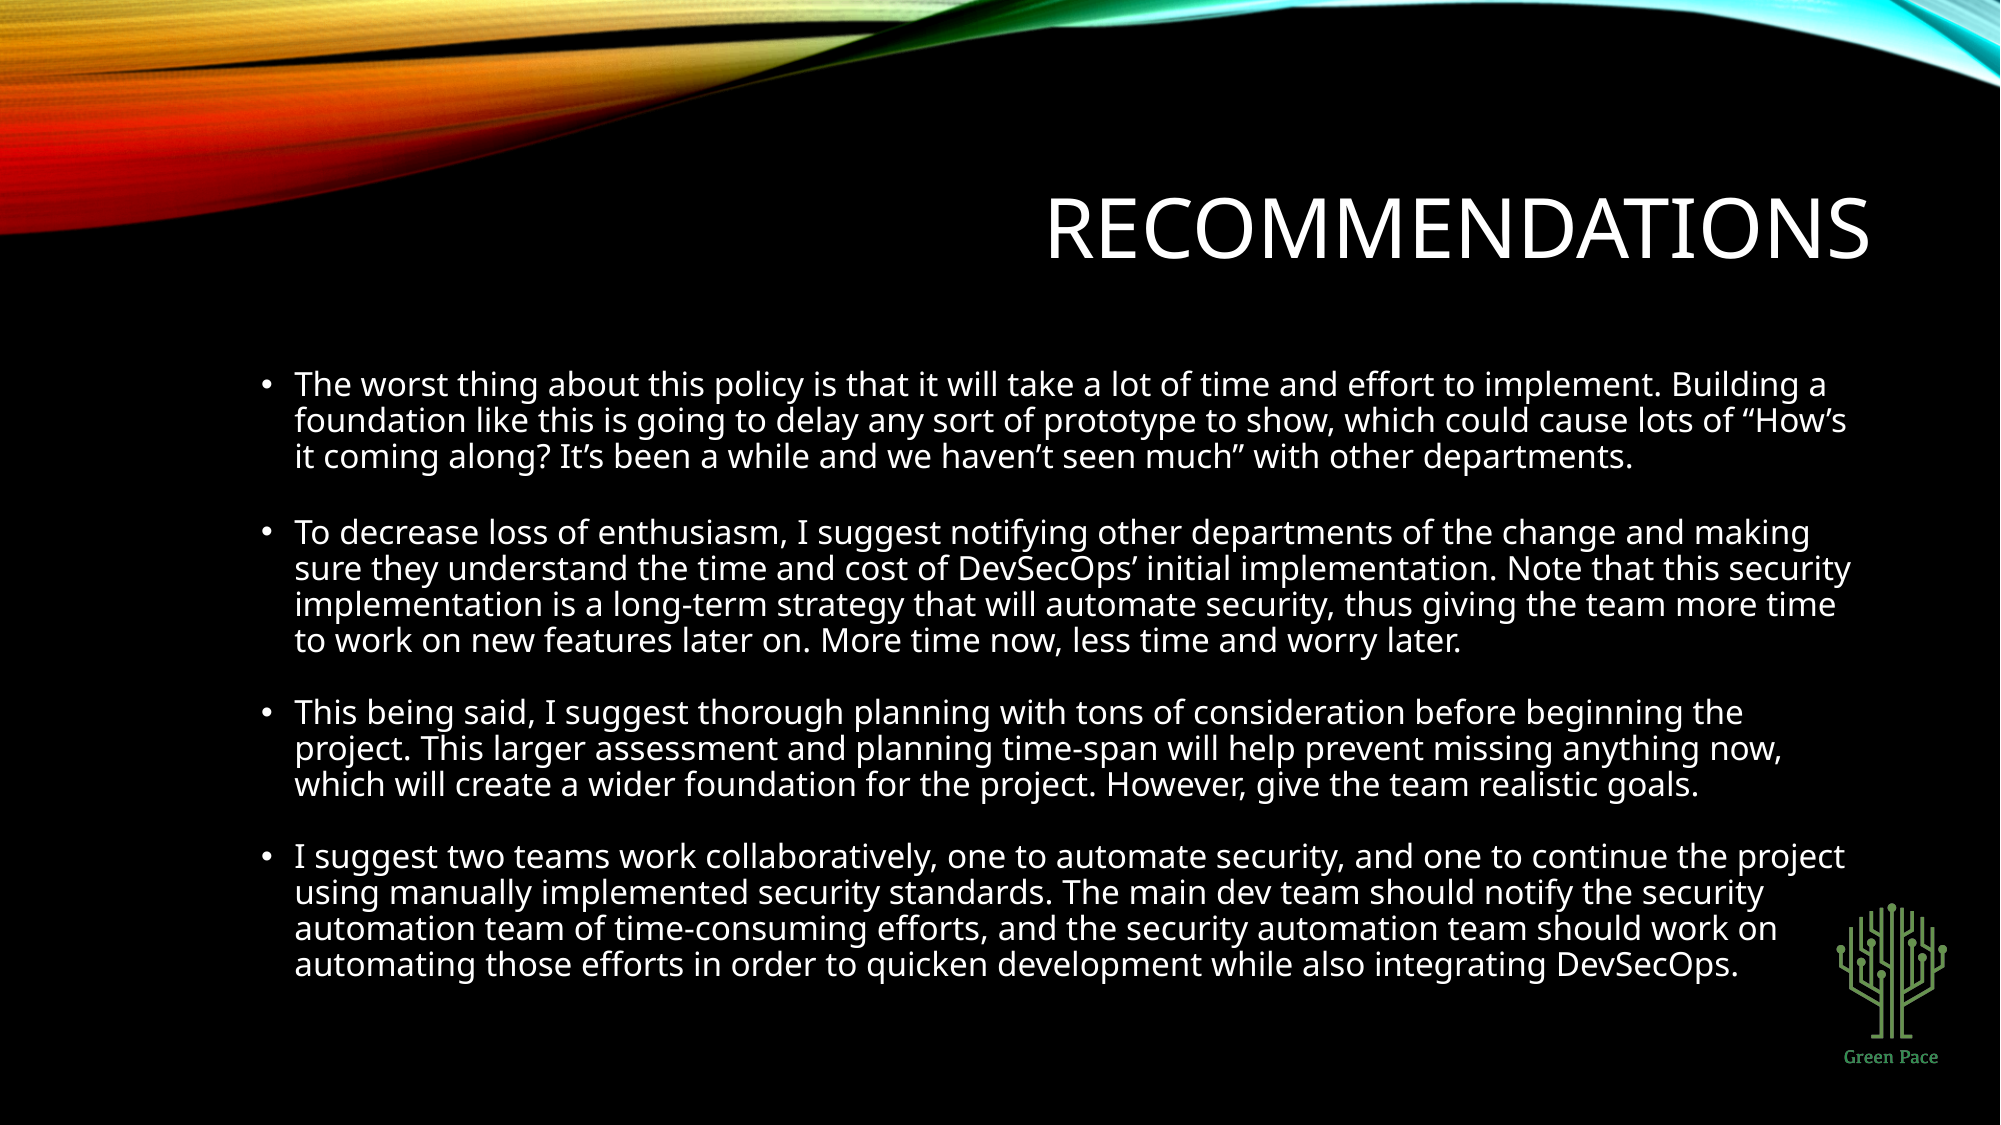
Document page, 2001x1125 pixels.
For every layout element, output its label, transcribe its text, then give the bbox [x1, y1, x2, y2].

title RECOMMENDATIONS [474, 125, 1888, 338]
picture [1818, 892, 1964, 1081]
list The worst thing about this policy is that it will take a lot of time and effort to implement. Building a foundation like this is going to delay any sort of prototype to show, which could cause lots of “How’s it coming along? It’s been a while and we haven’t seen much” with other departments. To decrease loss of enthusiasm, I suggest notifying other departments of the change and making sure they understand the time and cost of DevSecOps’ initial implementation. Note that this security implementation is a long-term strategy that will automate security, thus giving the team more time to work on new features later on. More time now, less time and worry later. This being said, I suggest thorough planning with tons of consideration before beginning the project. This larger assessment and planning time-span will help prevent missing anything now, which will create a wider foundation for the project. However, give the team realistic goals. I suggest two teams work collaboratively, one to automate security, and one to continue the project using manually implemented security standards. The main dev team should notify the security automation team of time-consuming efforts, and the security automation team should work on automating those efforts in order to quicken development while also integrating DevSecOps. [112, 360, 1888, 1021]
picture [0, 0, 2000, 237]
